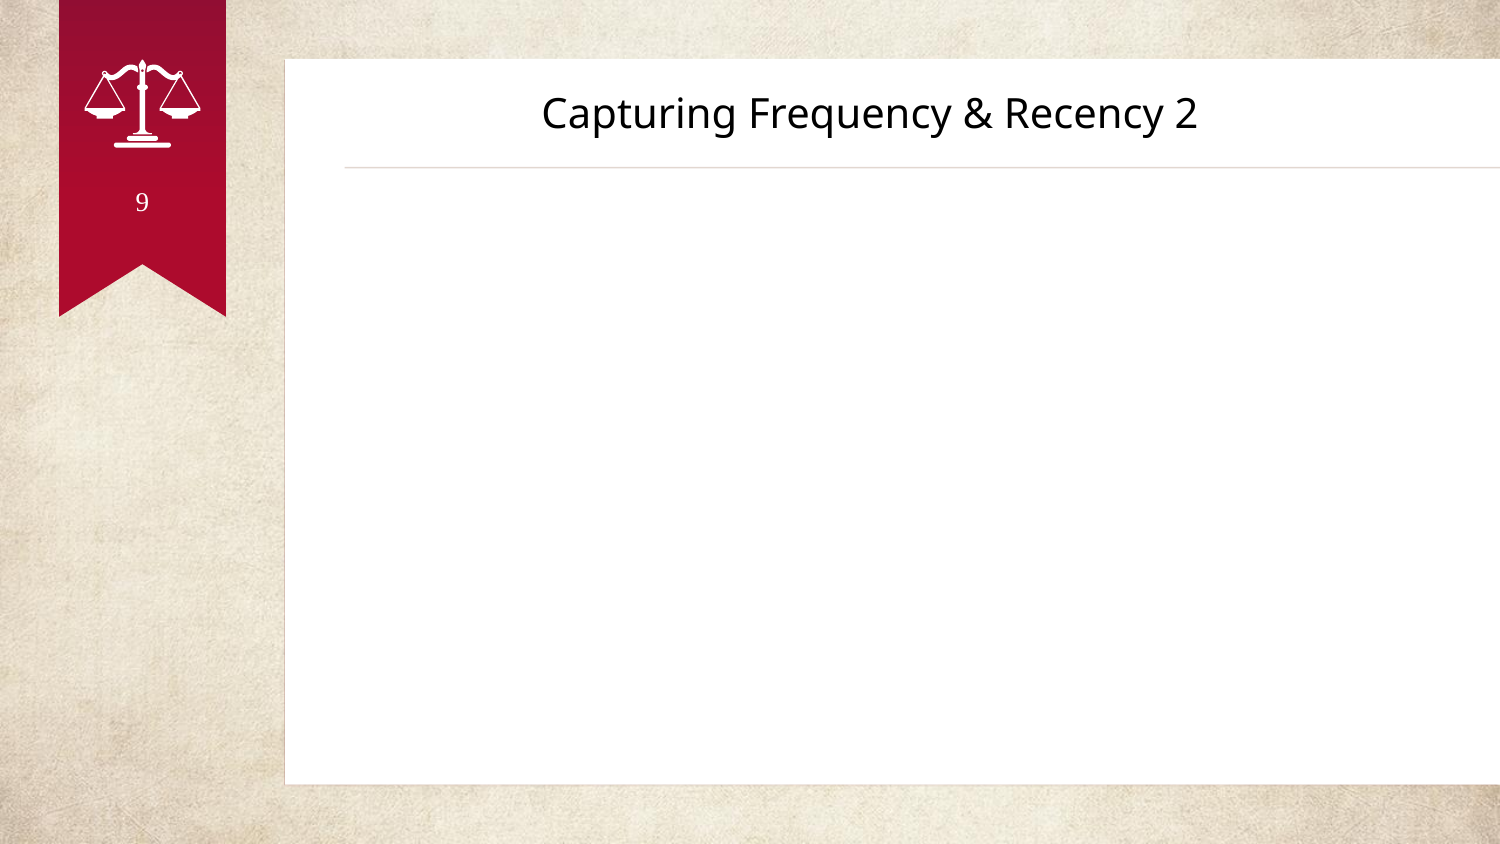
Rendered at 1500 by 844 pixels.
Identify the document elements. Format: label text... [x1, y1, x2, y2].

picture [0, 0, 1500, 844]
text_box Capturing Frequency & Recency 2 [420, 75, 1321, 151]
text_box <number> [58, 167, 226, 233]
